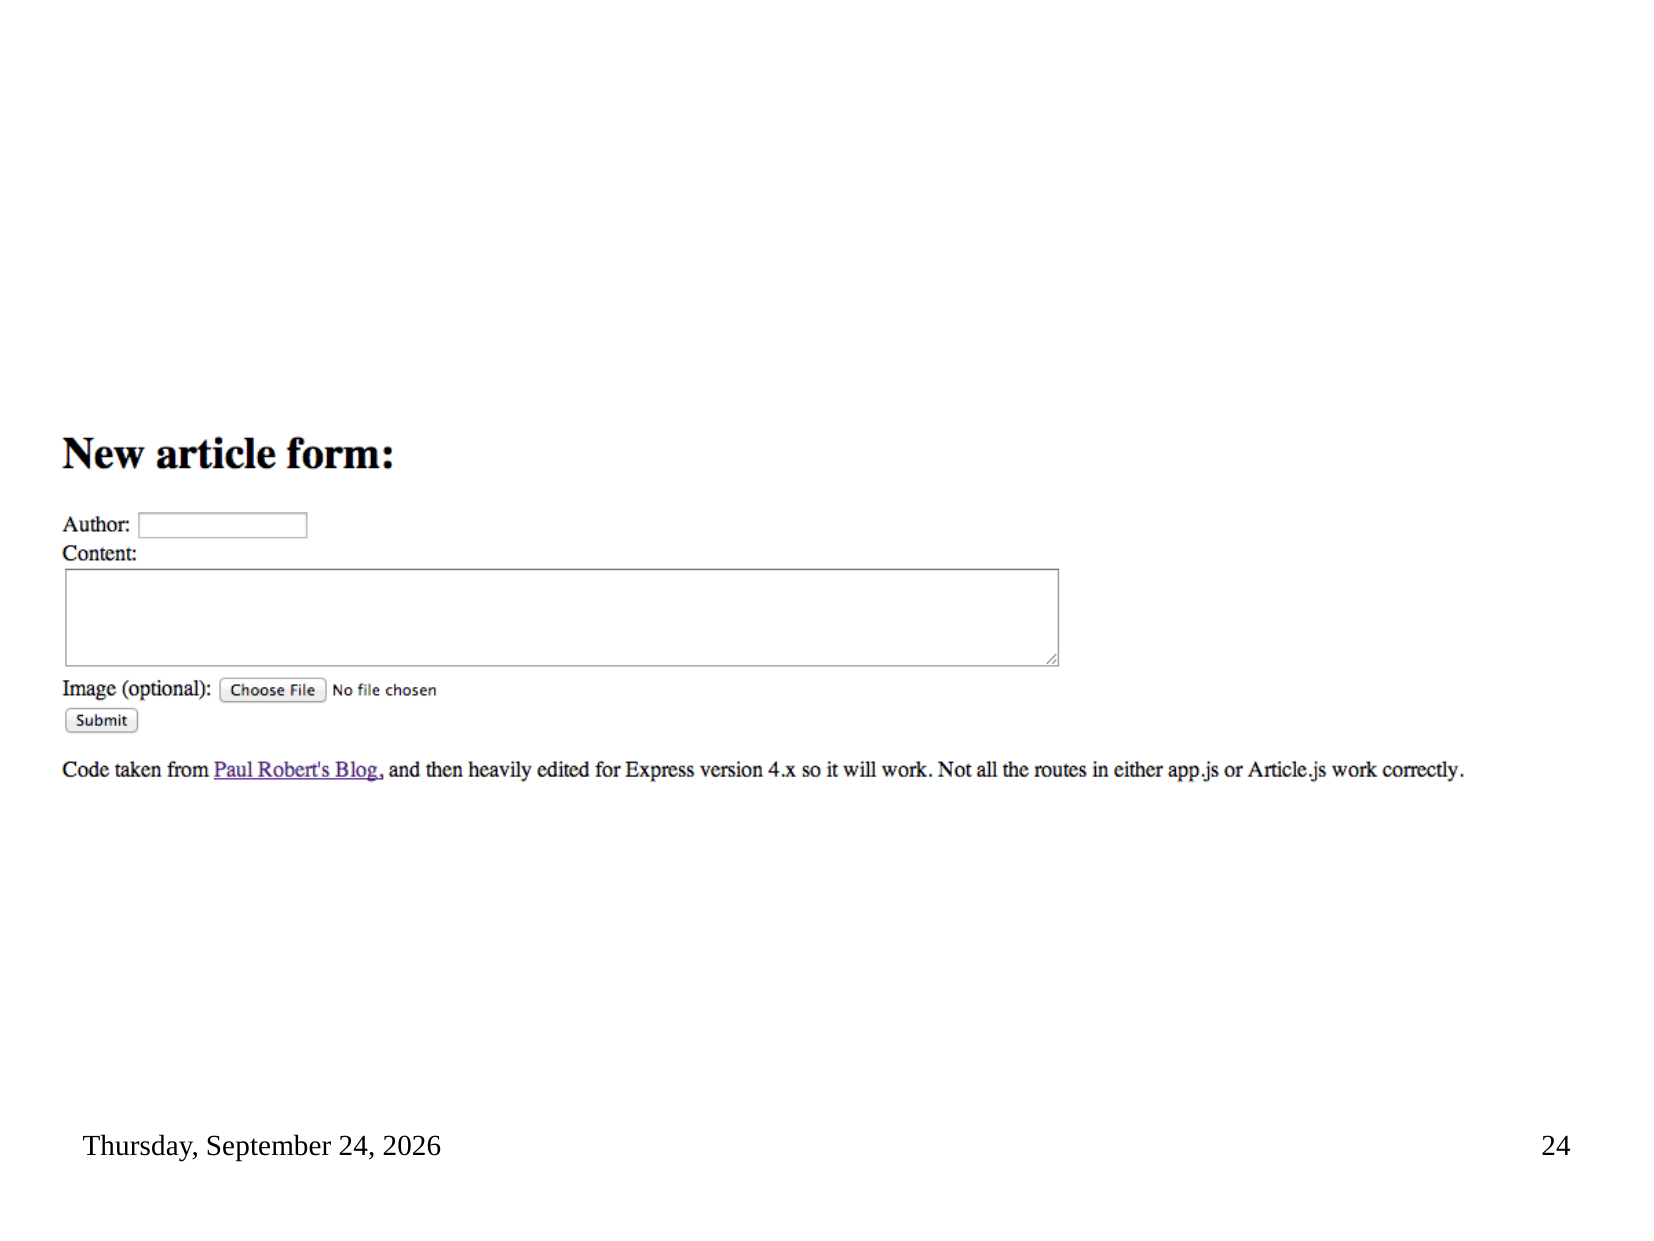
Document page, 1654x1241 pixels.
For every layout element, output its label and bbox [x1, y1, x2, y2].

picture [53, 427, 1475, 810]
